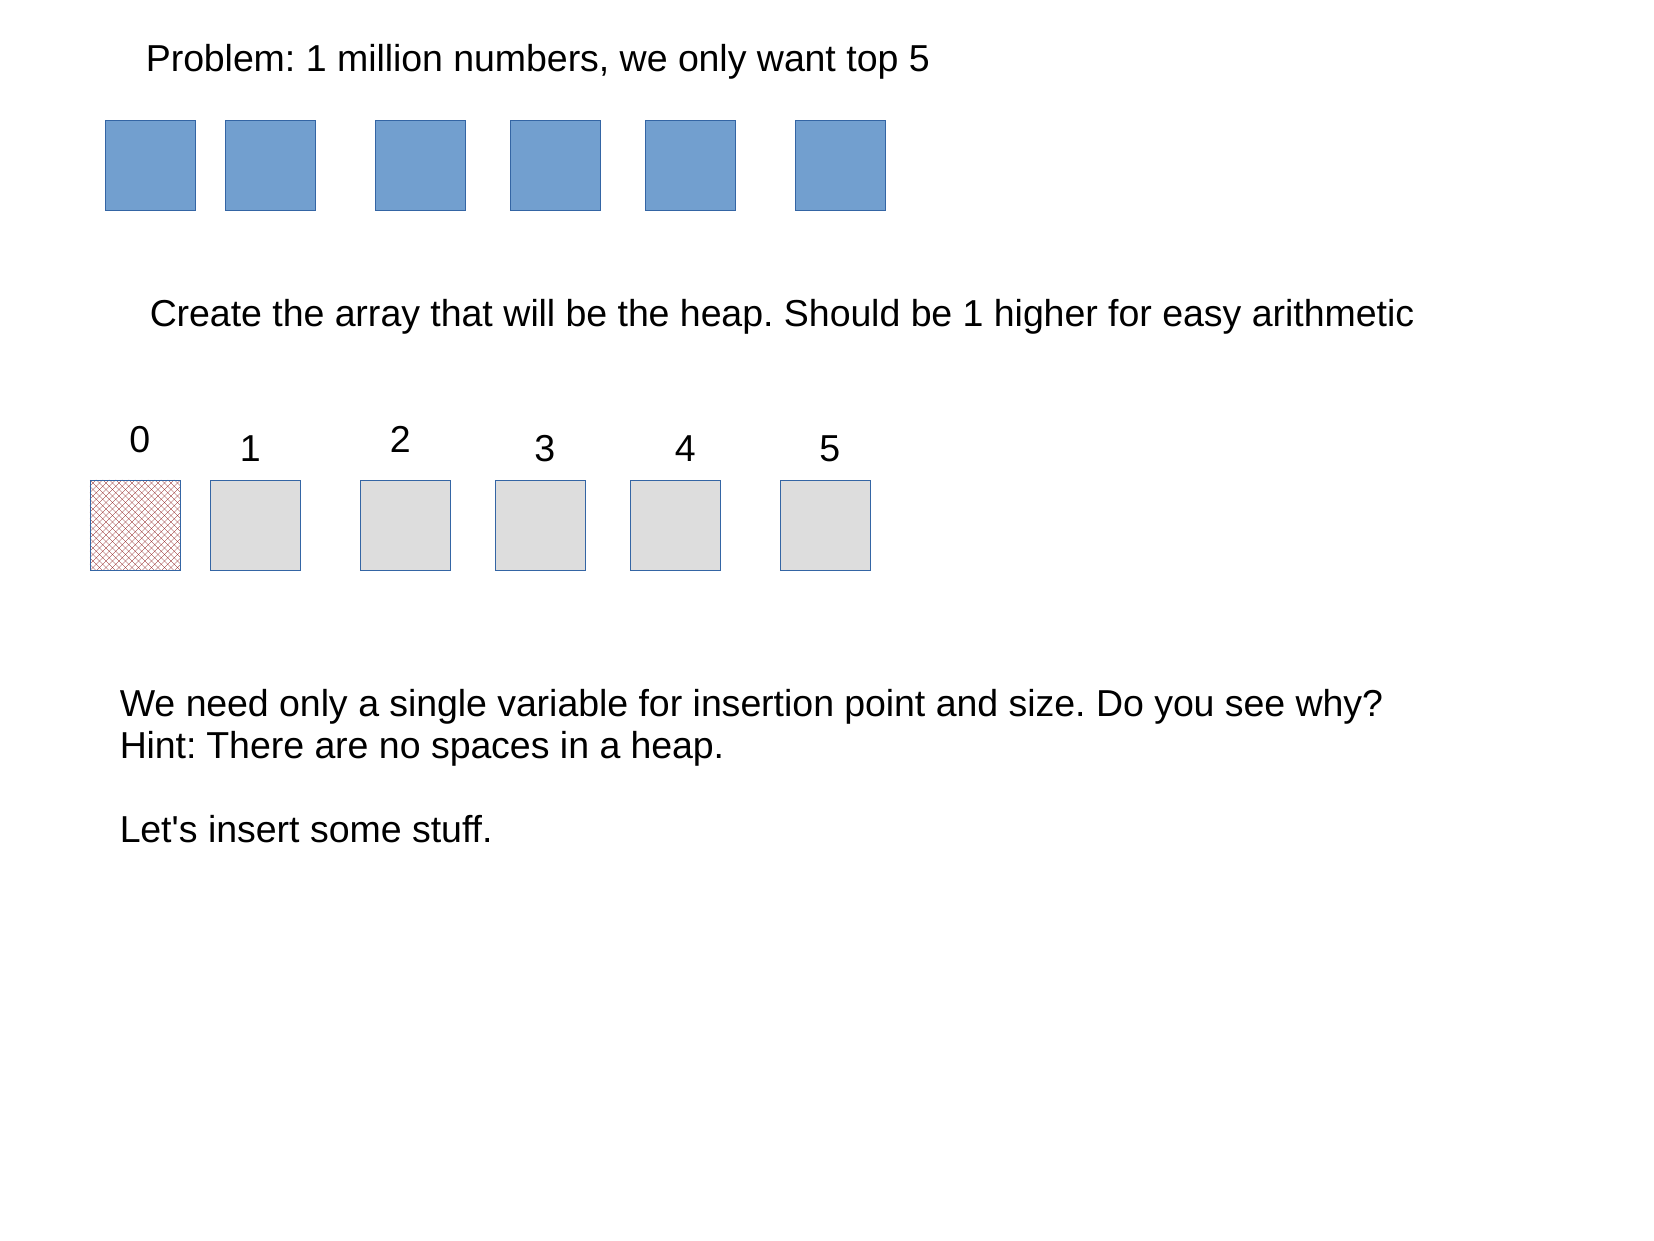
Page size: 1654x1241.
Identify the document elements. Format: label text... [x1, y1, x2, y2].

text_box [630, 480, 721, 571]
text_box [225, 120, 316, 211]
text_box [645, 120, 736, 211]
text_box We need only a single variable for insertion point and size. Do you see why? Hint: There are no spaces in a heap. Let's insert some stuff. [105, 675, 1399, 858]
text_box Problem: 1 million numbers, we only want top 5 [131, 30, 946, 87]
text_box Create the array that will be the heap. Should be 1 higher for easy arithmetic [135, 285, 1430, 342]
text_box [795, 120, 886, 211]
text_box [495, 480, 586, 571]
text_box 2 [375, 411, 426, 511]
text_box 5 [804, 420, 856, 519]
text_box [780, 480, 871, 571]
text_box 3 [519, 420, 571, 519]
text_box [360, 480, 451, 571]
text_box 4 [660, 420, 711, 519]
text_box [510, 120, 601, 211]
text_box [375, 120, 466, 211]
text_box 0 [114, 411, 166, 511]
text_box [90, 480, 181, 571]
text_box [210, 480, 301, 571]
text_box 1 [225, 420, 276, 519]
text_box [105, 120, 196, 211]
